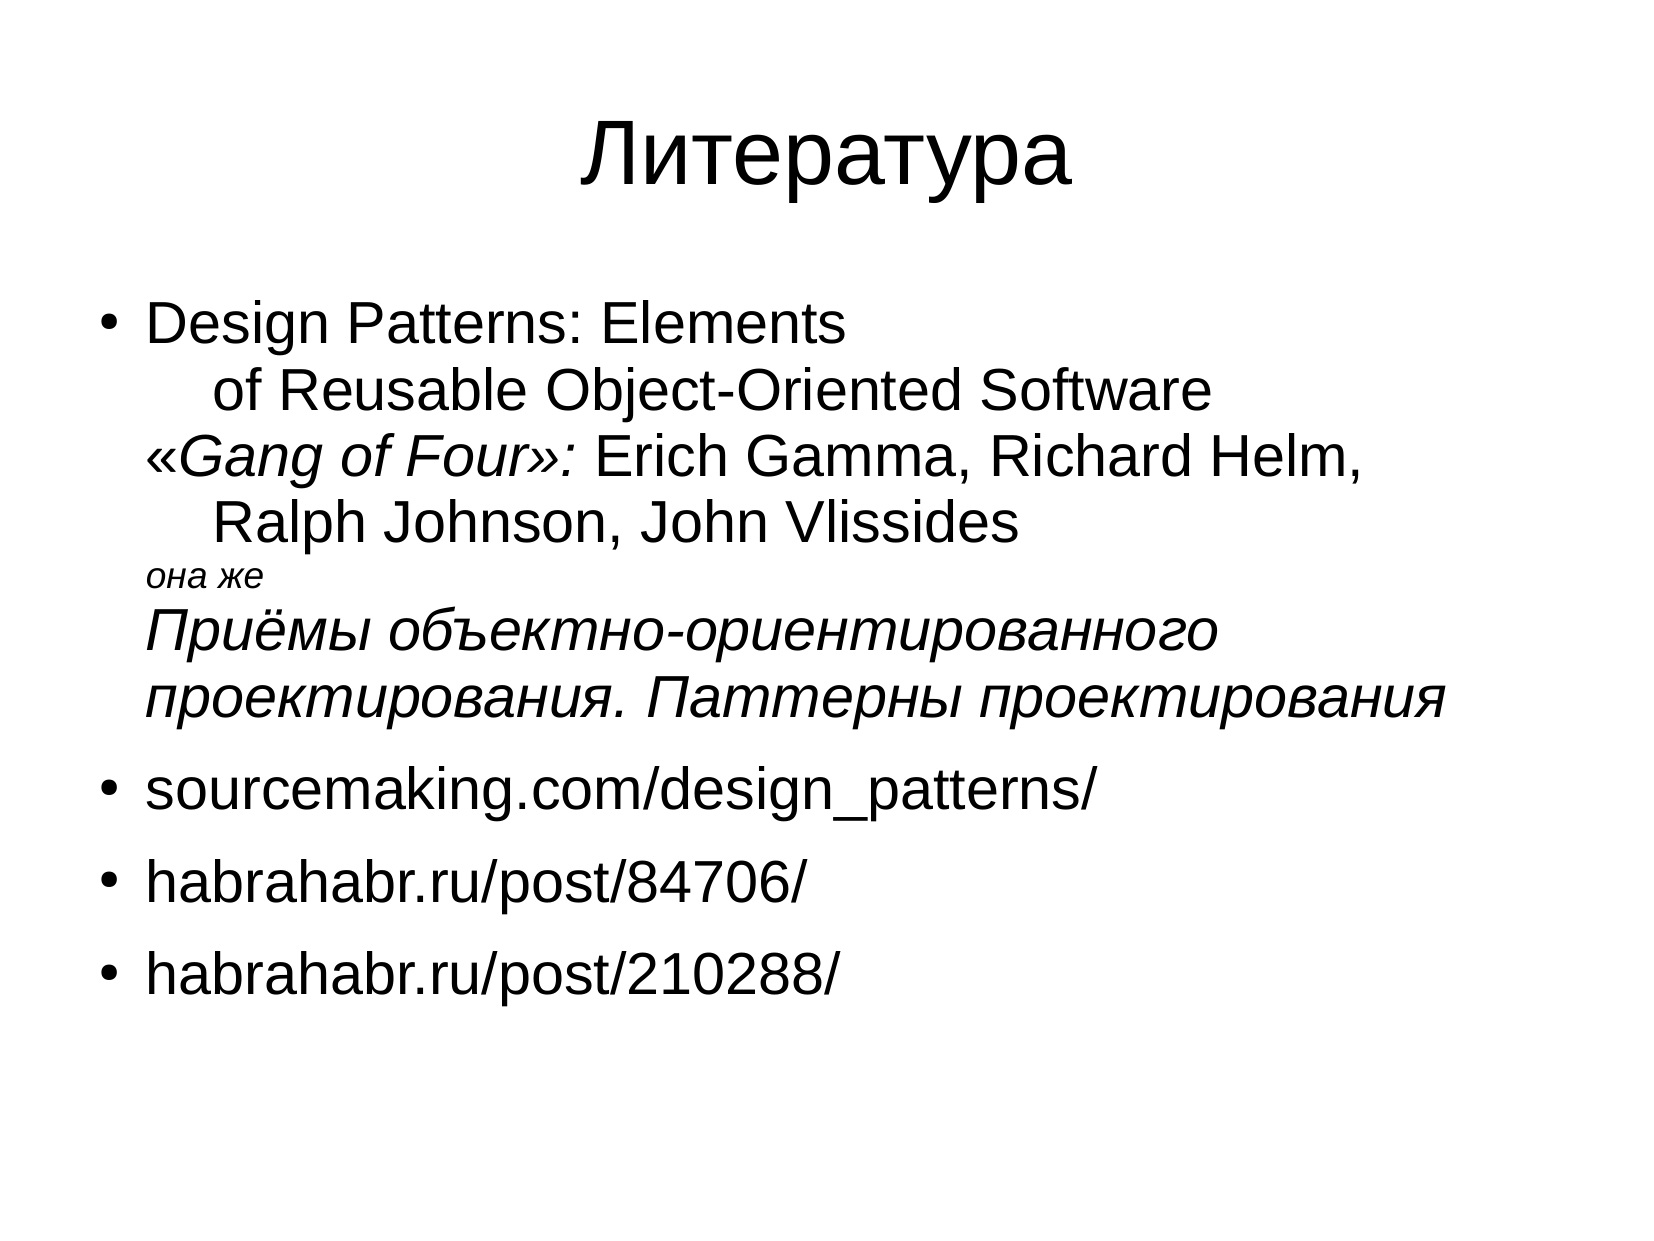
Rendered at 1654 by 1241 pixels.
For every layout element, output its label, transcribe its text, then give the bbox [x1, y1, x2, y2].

list Design Patterns: Elements of Reusable Object-Oriented Software «Gang of Four»: Erich Gamma, Richard Helm, Ralph Johnson, John Vlissides она же Приёмы объектно-ориентированного проектирования. Паттерны проектирования sourcemaking.com/design_patterns/ habrahabr.ru/post/84706/ habrahabr.ru/post/210288/ [82, 290, 1571, 1010]
title Литература [82, 49, 1571, 257]
